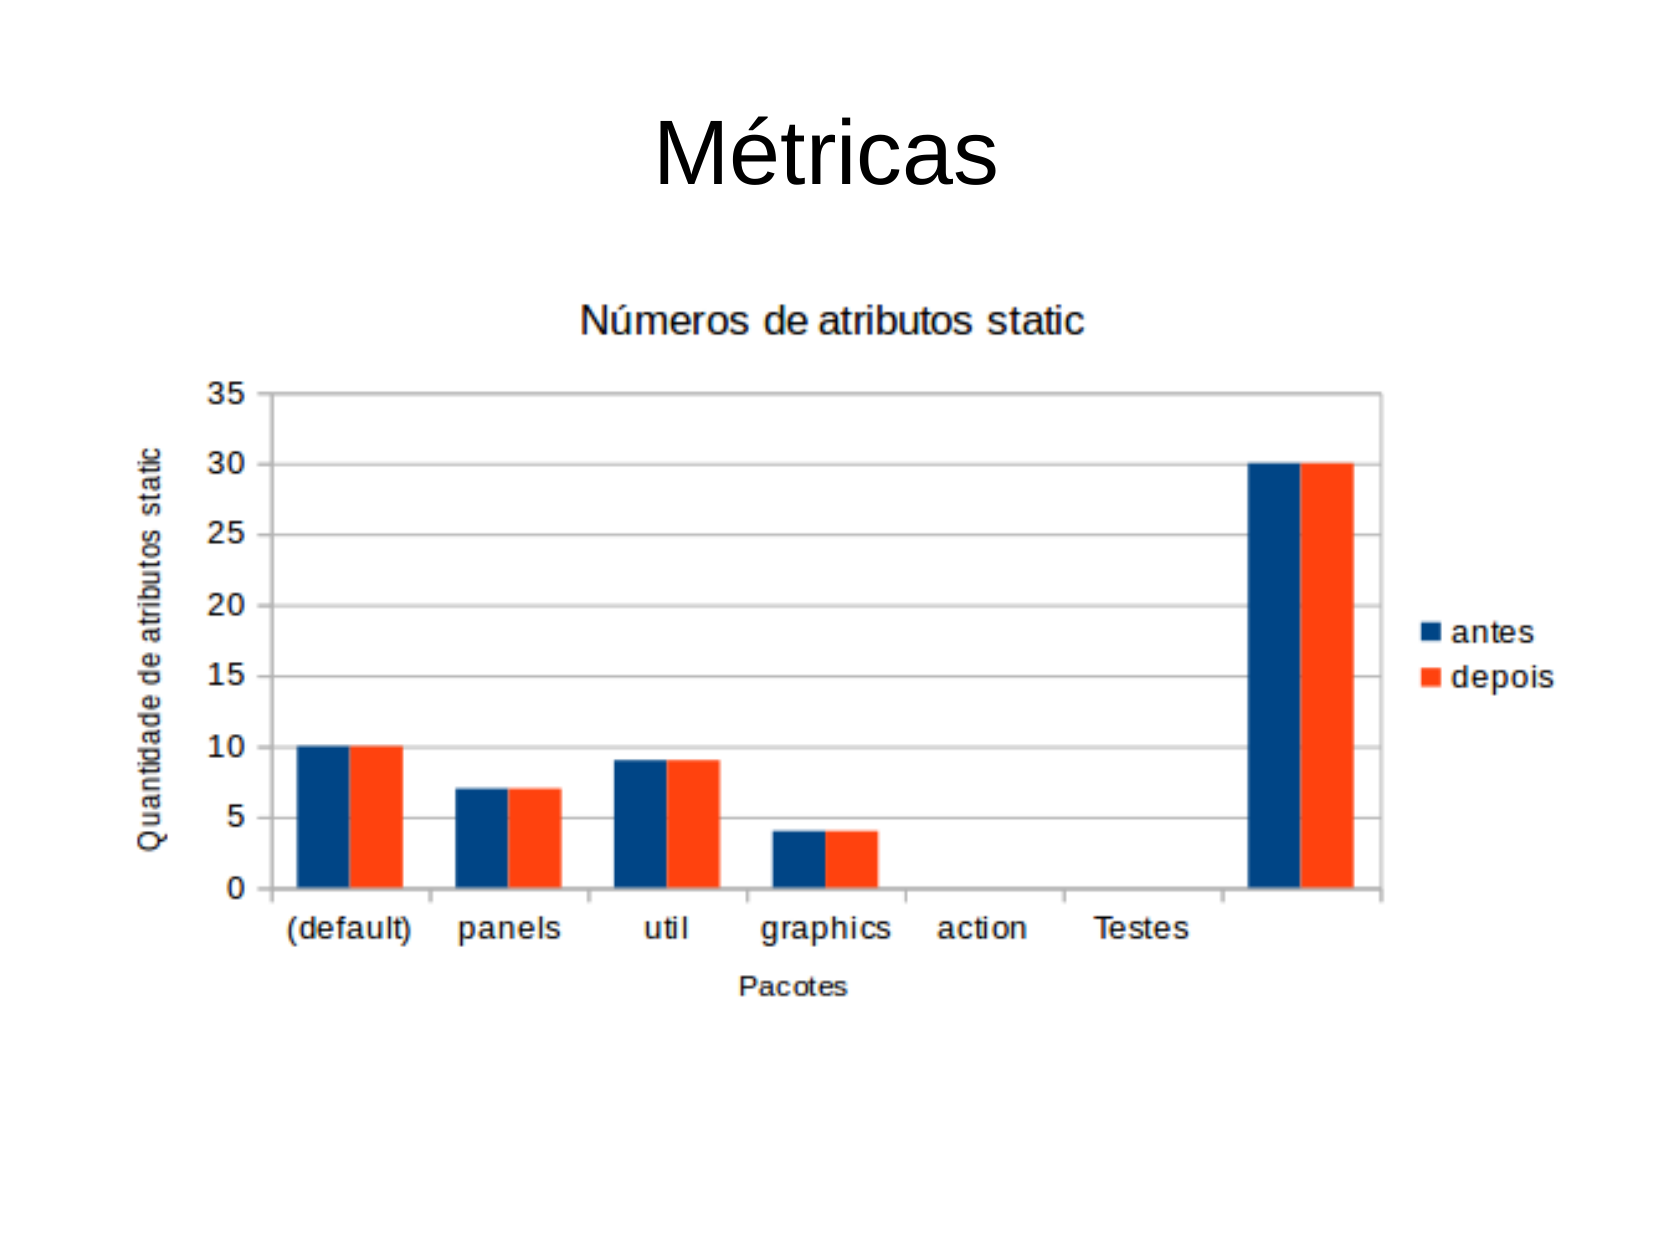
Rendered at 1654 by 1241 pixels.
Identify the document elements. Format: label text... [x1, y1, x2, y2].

title Métricas [82, 49, 1571, 257]
picture [91, 283, 1571, 1019]
